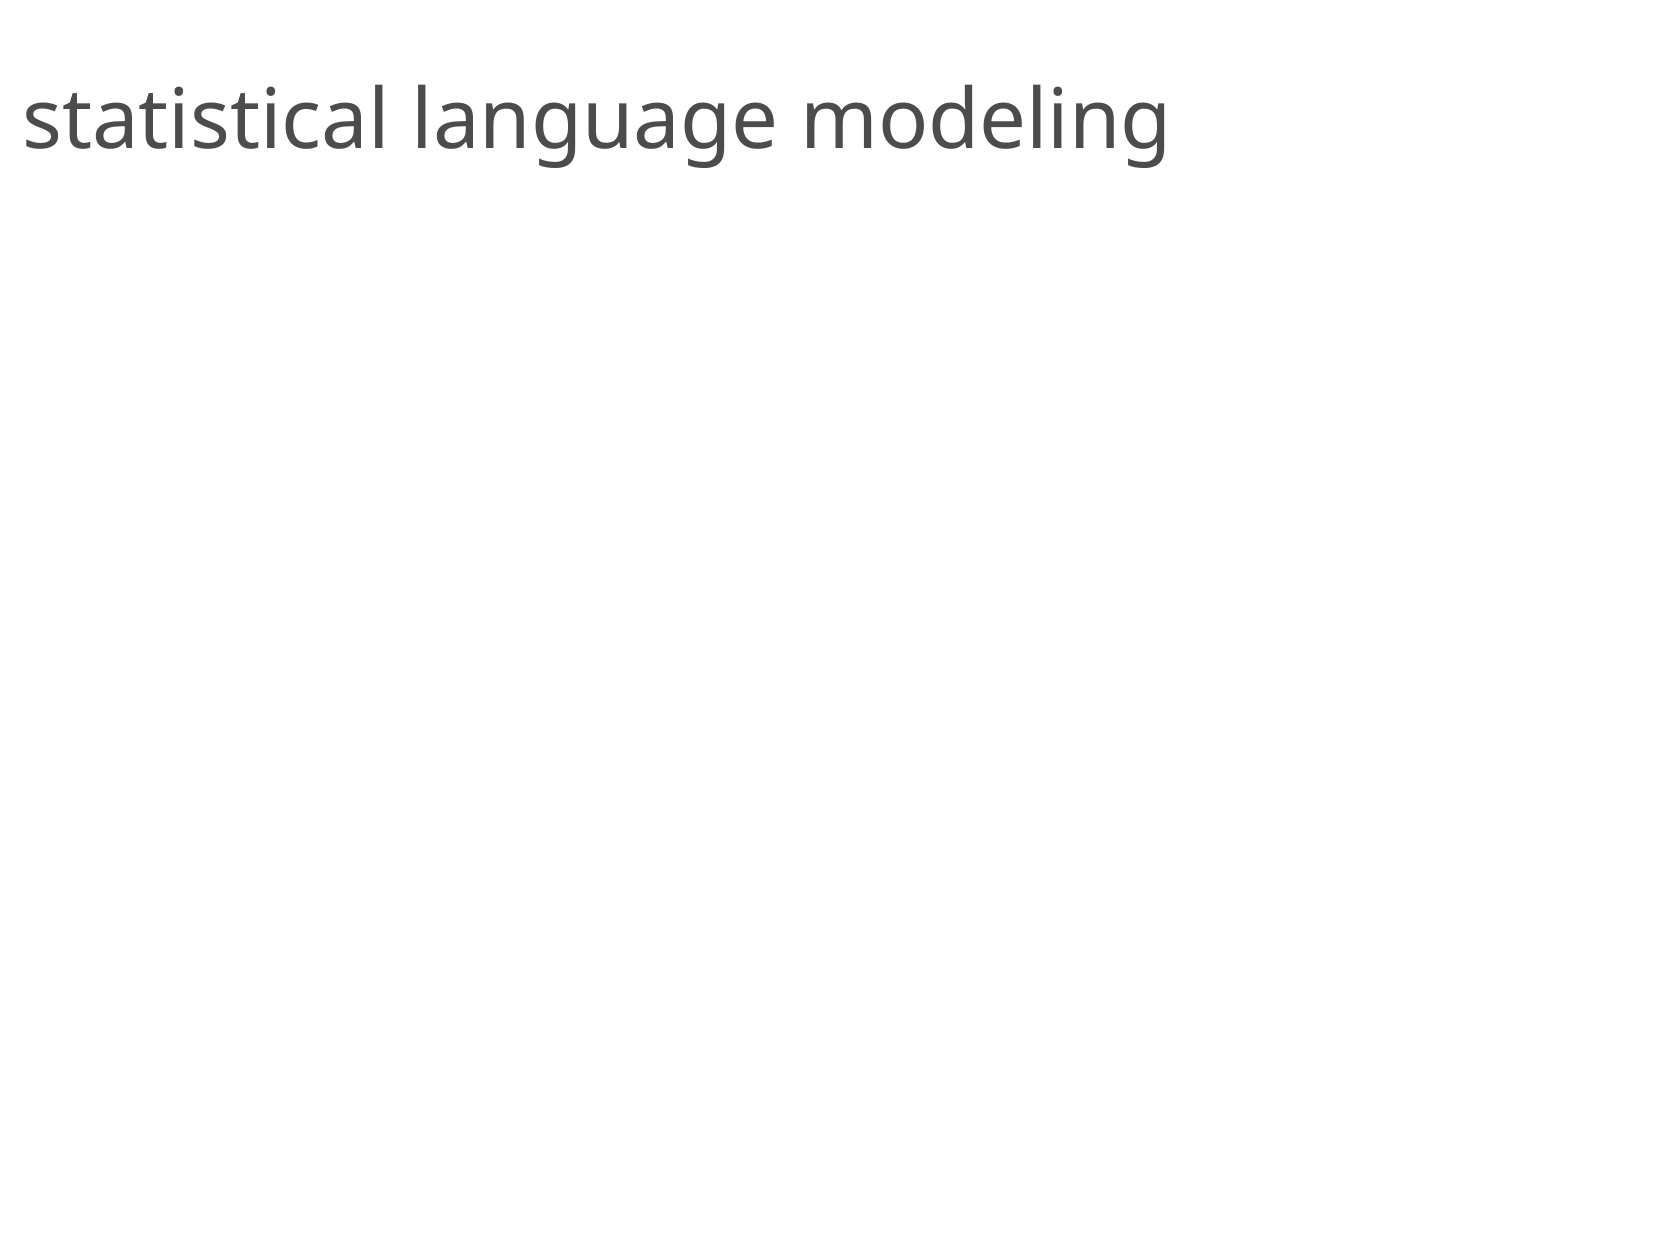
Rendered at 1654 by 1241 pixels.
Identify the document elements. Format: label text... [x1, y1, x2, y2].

title statistical language modeling [22, 26, 1654, 205]
